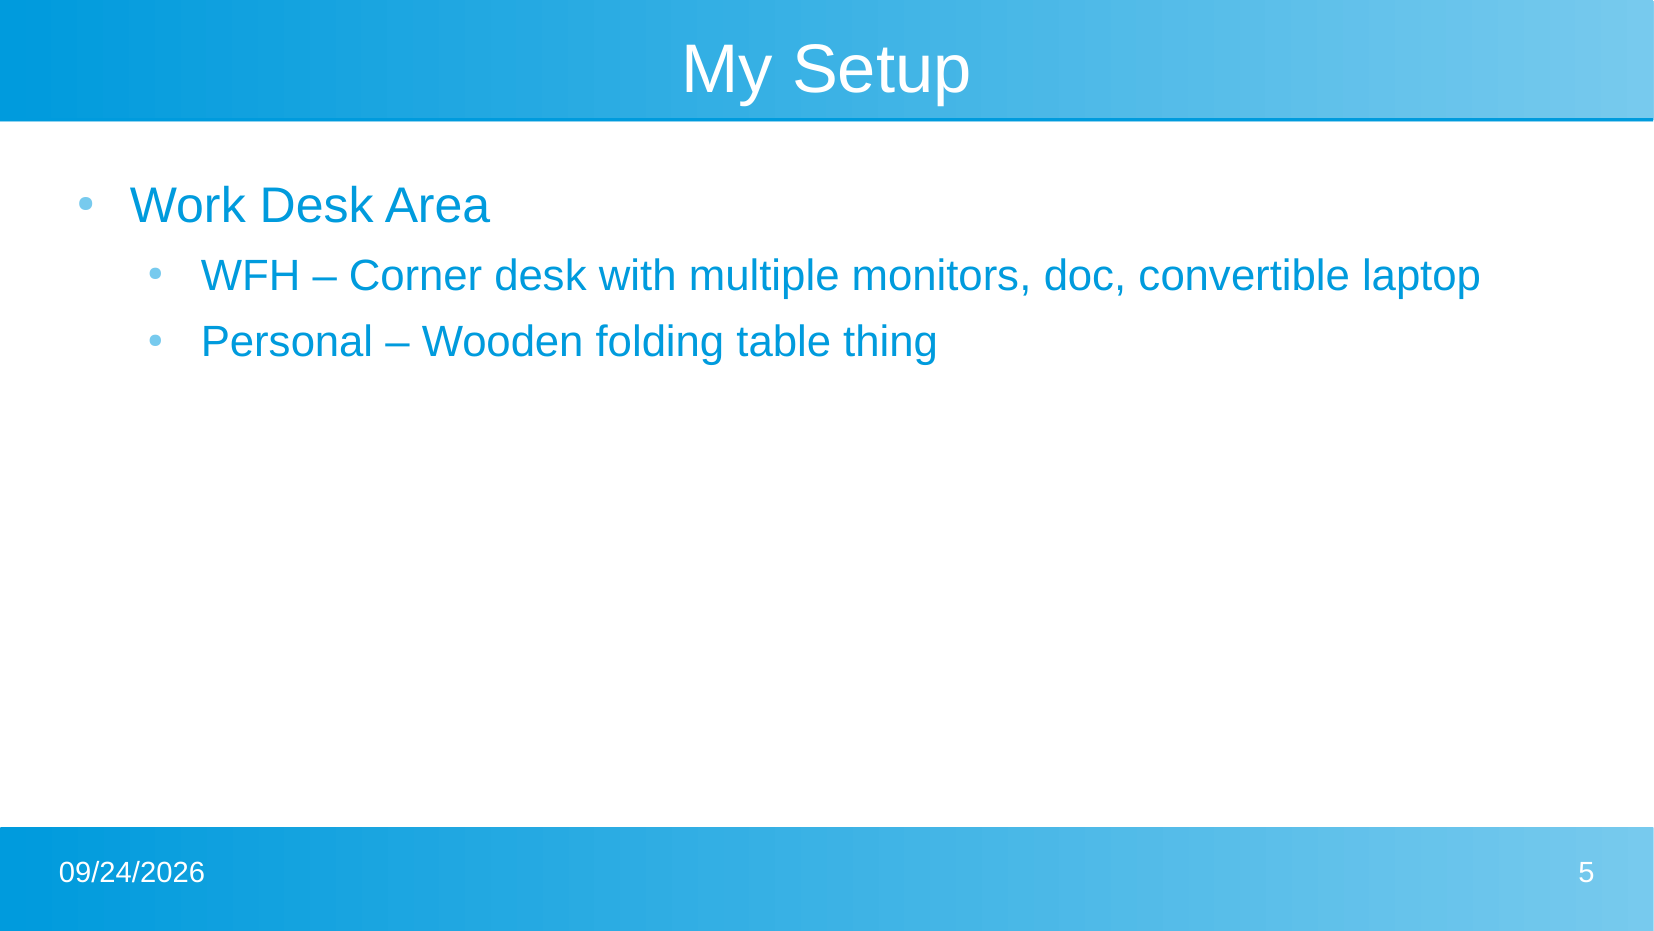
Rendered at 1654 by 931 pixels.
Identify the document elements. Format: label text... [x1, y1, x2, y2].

title My Setup [59, 29, 1595, 108]
list Work Desk Area WFH – Corner desk with multiple monitors, doc, convertible laptop Personal – Wooden folding table thing [59, 177, 1595, 768]
